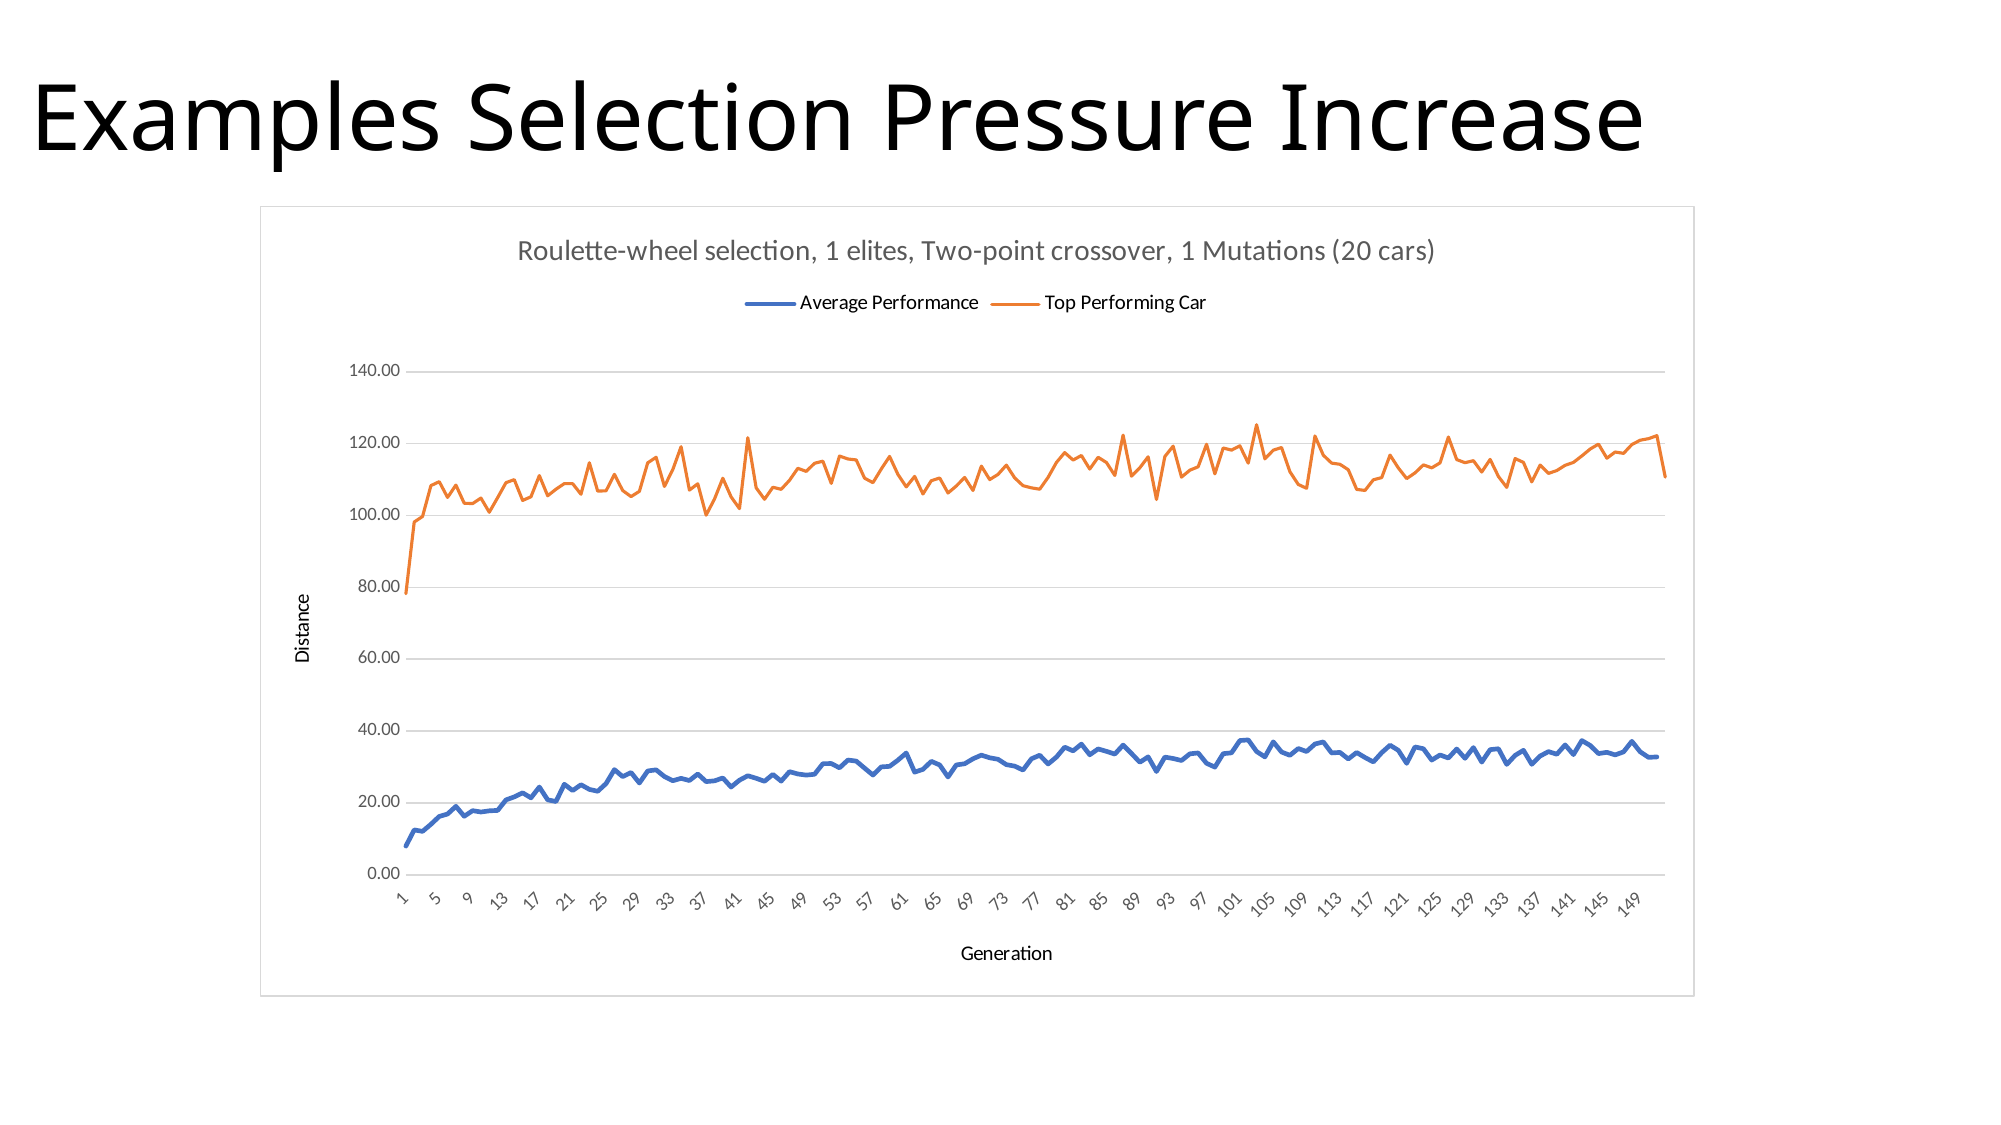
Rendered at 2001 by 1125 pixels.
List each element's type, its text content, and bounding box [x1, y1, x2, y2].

title Examples Selection Pressure Increase [15, 11, 1741, 230]
chart [259, 205, 1695, 997]
